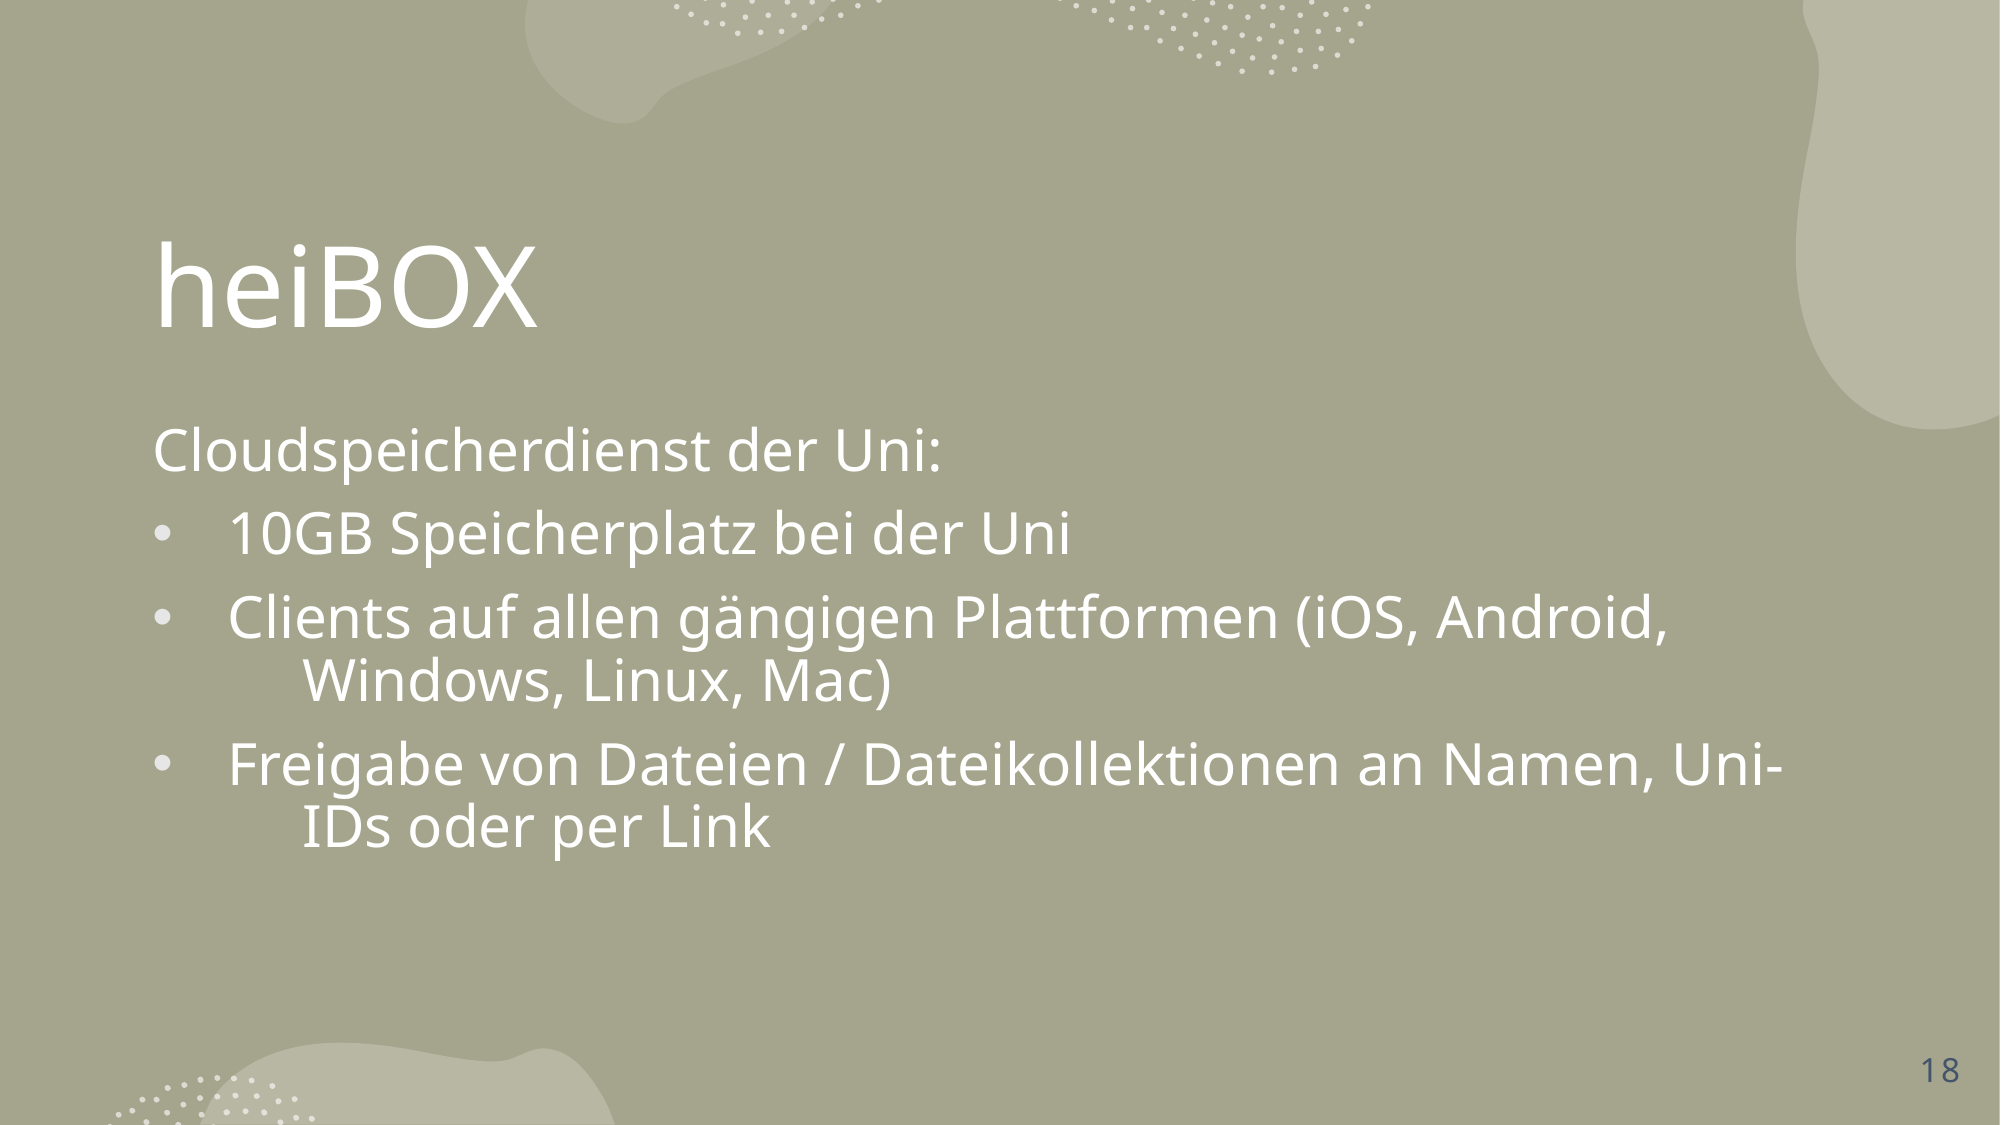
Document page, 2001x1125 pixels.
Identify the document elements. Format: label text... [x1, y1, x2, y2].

text_box [1887, 1019, 1993, 1125]
list Cloudspeicherdienst der Uni: 10GB Speicherplatz bei der Uni Clients auf allen gängigen Plattformen (iOS, Android, Windows, Linux, Mac) Freigabe von Dateien / Dateikollektionen an Namen, Uni-IDs oder per Link [137, 413, 1863, 1014]
title heiBOX [137, 182, 1863, 400]
